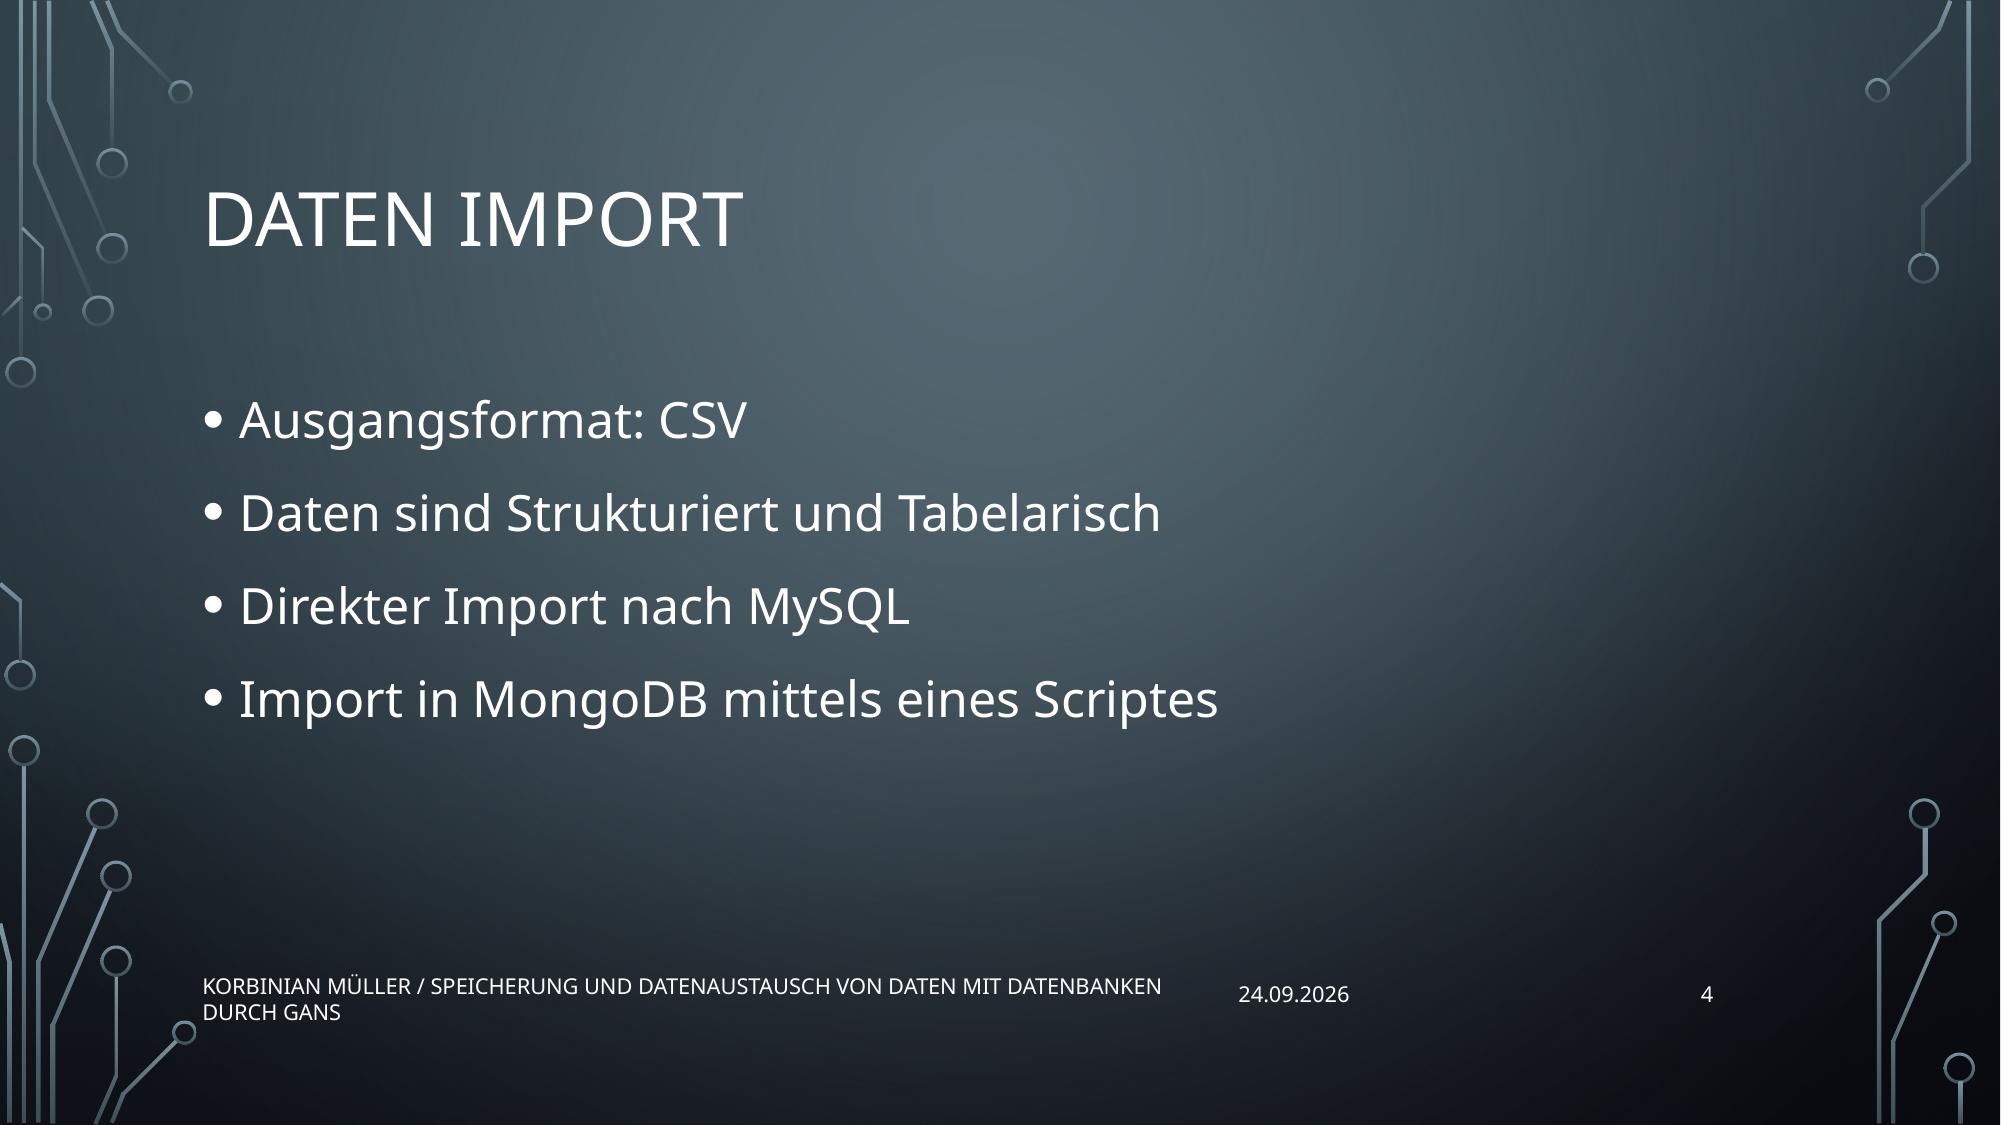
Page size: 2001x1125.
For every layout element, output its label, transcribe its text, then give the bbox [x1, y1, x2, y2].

title Daten Import [187, 101, 1813, 344]
text_box 14.02.2025 [1223, 965, 1674, 1025]
text_box 3 [1685, 965, 1813, 1025]
text_box Korbinian Müller / Speicherung und Datenaustausch von Daten mit Datenbanken durch GANs [187, 965, 1211, 1025]
list Ausgangsformat: CSV Daten sind Strukturiert und Tabelarisch Direkter Import nach MySQL Import in MongoDB mittels eines Scriptes [187, 369, 1813, 951]
